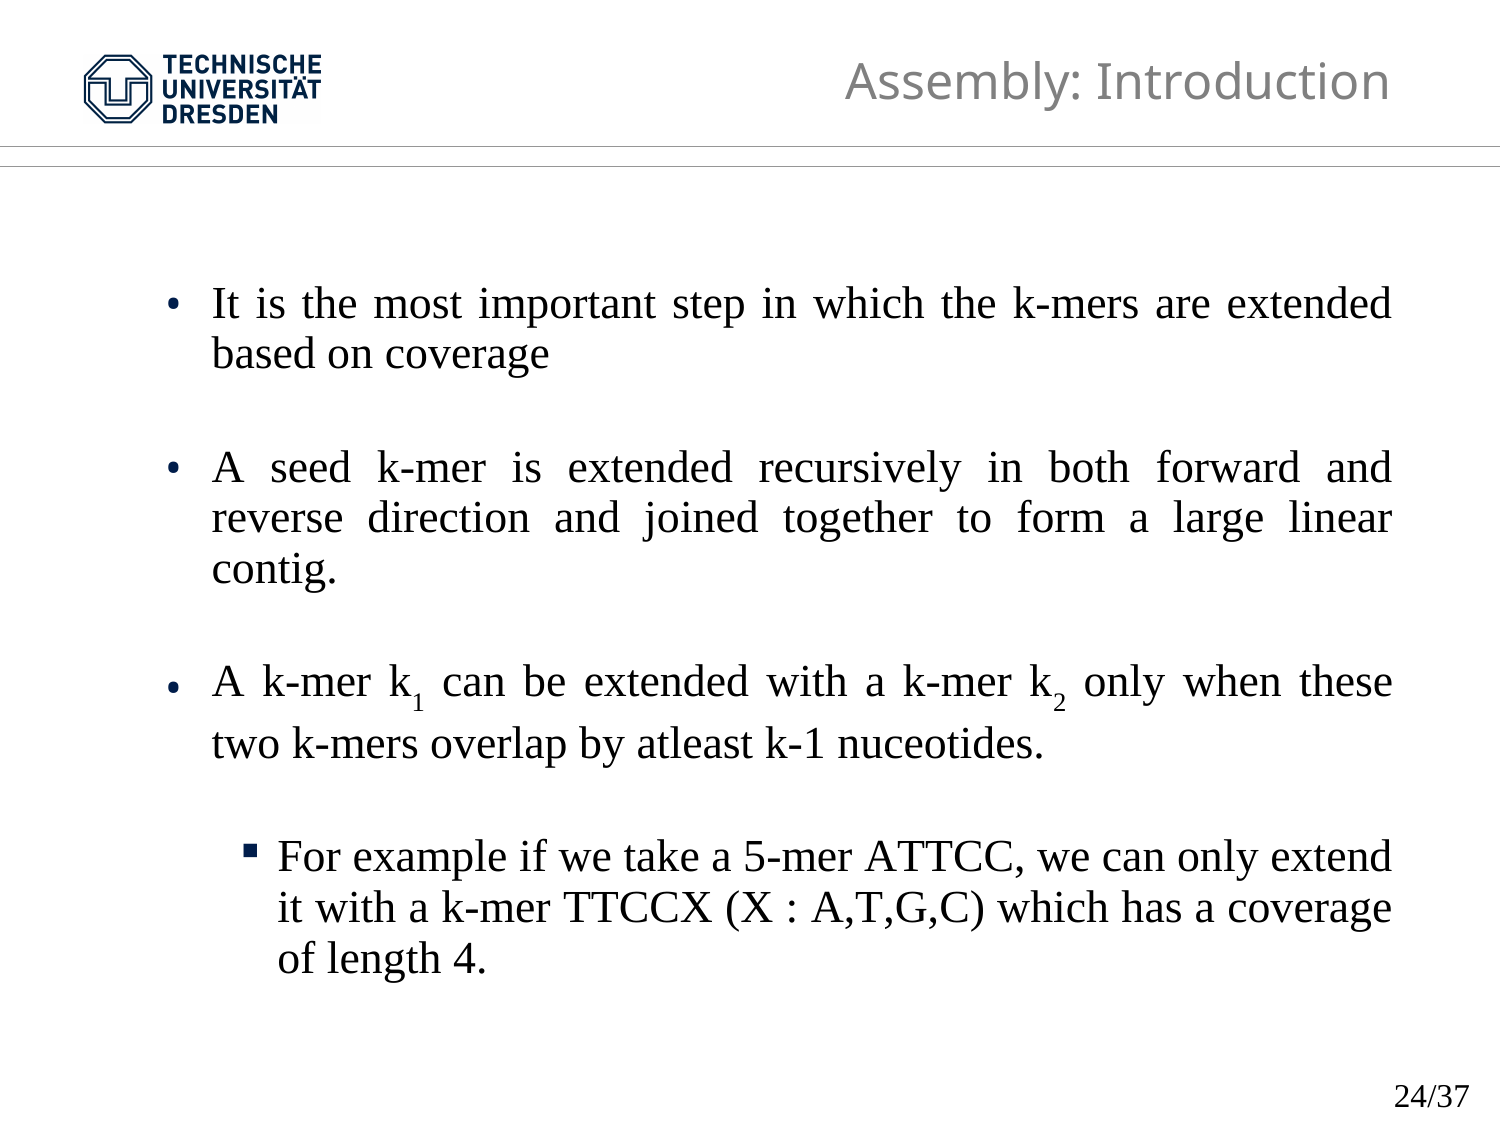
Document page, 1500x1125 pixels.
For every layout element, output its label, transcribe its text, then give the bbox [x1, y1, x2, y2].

text_box It is the most important step in which the k-mers are extended based on coverage A seed k-mer is extended recursively in both forward and reverse direction and joined together to form a large linear contig. A k-mer k1 can be extended with a k-mer k2 only when these two k-mers overlap by atleast k-1 nuceotides. For example if we take a 5-mer ATTCC, we can only extend it with a k-mer TTCCX (X : A,T,G,C) which has a coverage of length 4. [75, 270, 1409, 1072]
title Assembly: Introduction [472, 12, 1392, 148]
picture [83, 54, 321, 124]
